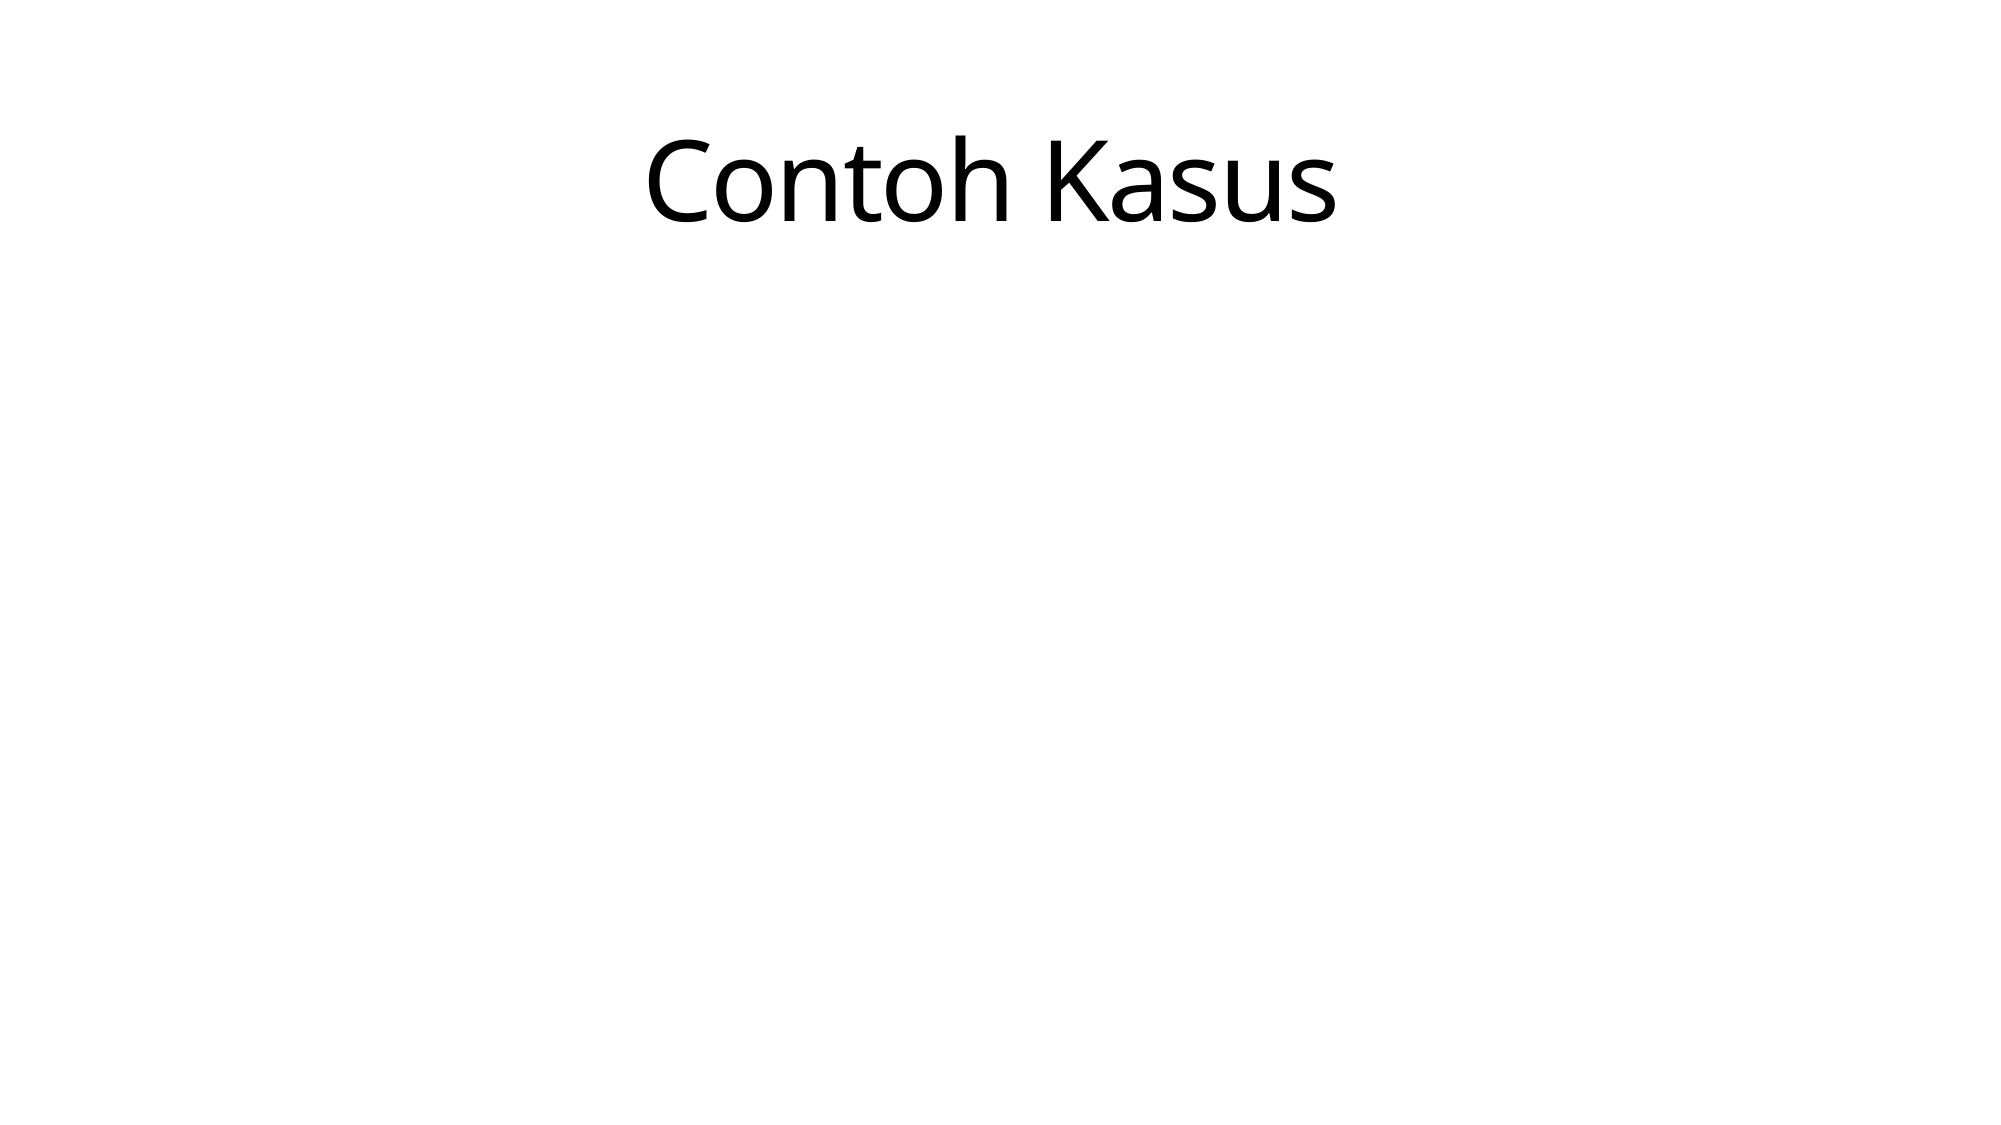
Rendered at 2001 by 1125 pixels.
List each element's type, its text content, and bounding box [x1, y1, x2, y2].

title Contoh Kasus [107, 81, 1876, 294]
